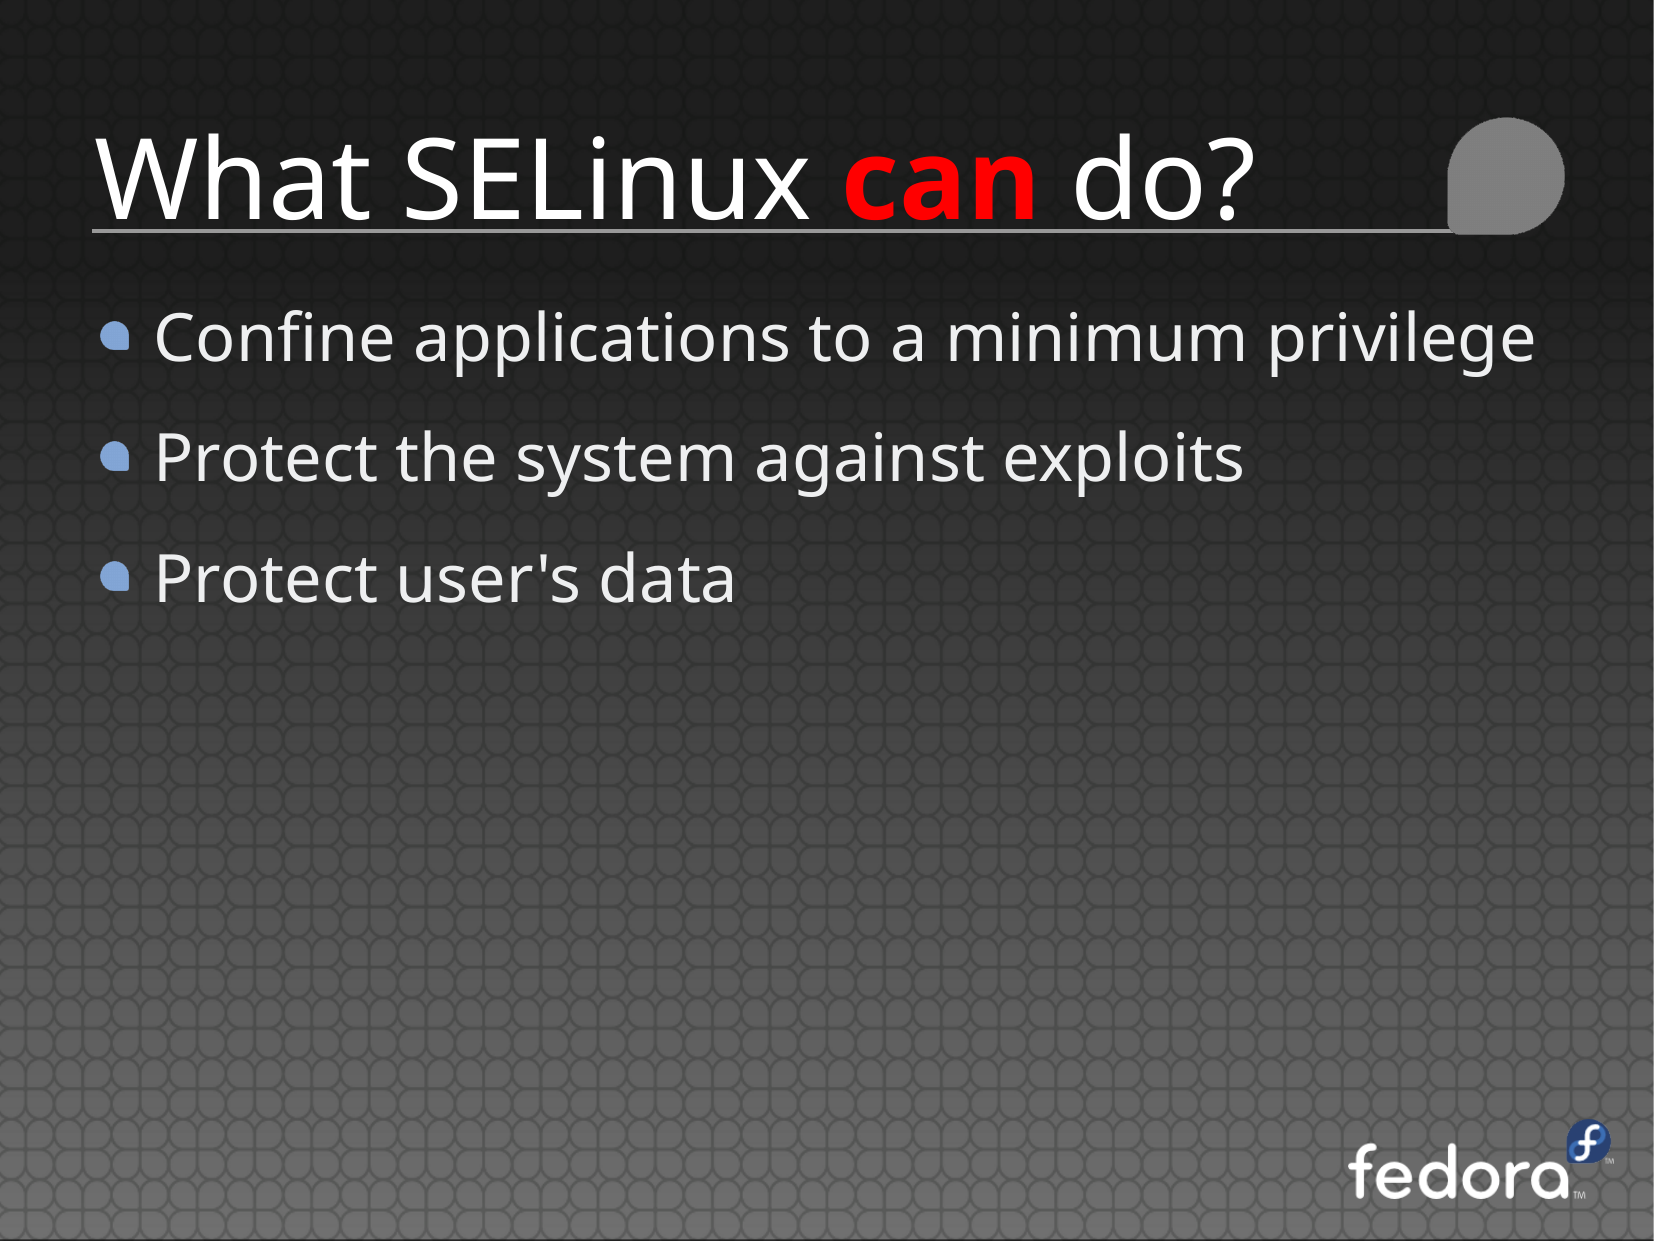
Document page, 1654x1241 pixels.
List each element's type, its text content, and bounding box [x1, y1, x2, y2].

list Confine applications to a minimum privilege Protect the system against exploits Protect user's data [82, 290, 1571, 1094]
title What SELinux can do? [94, 100, 1426, 251]
picture [0, 0, 1654, 1241]
